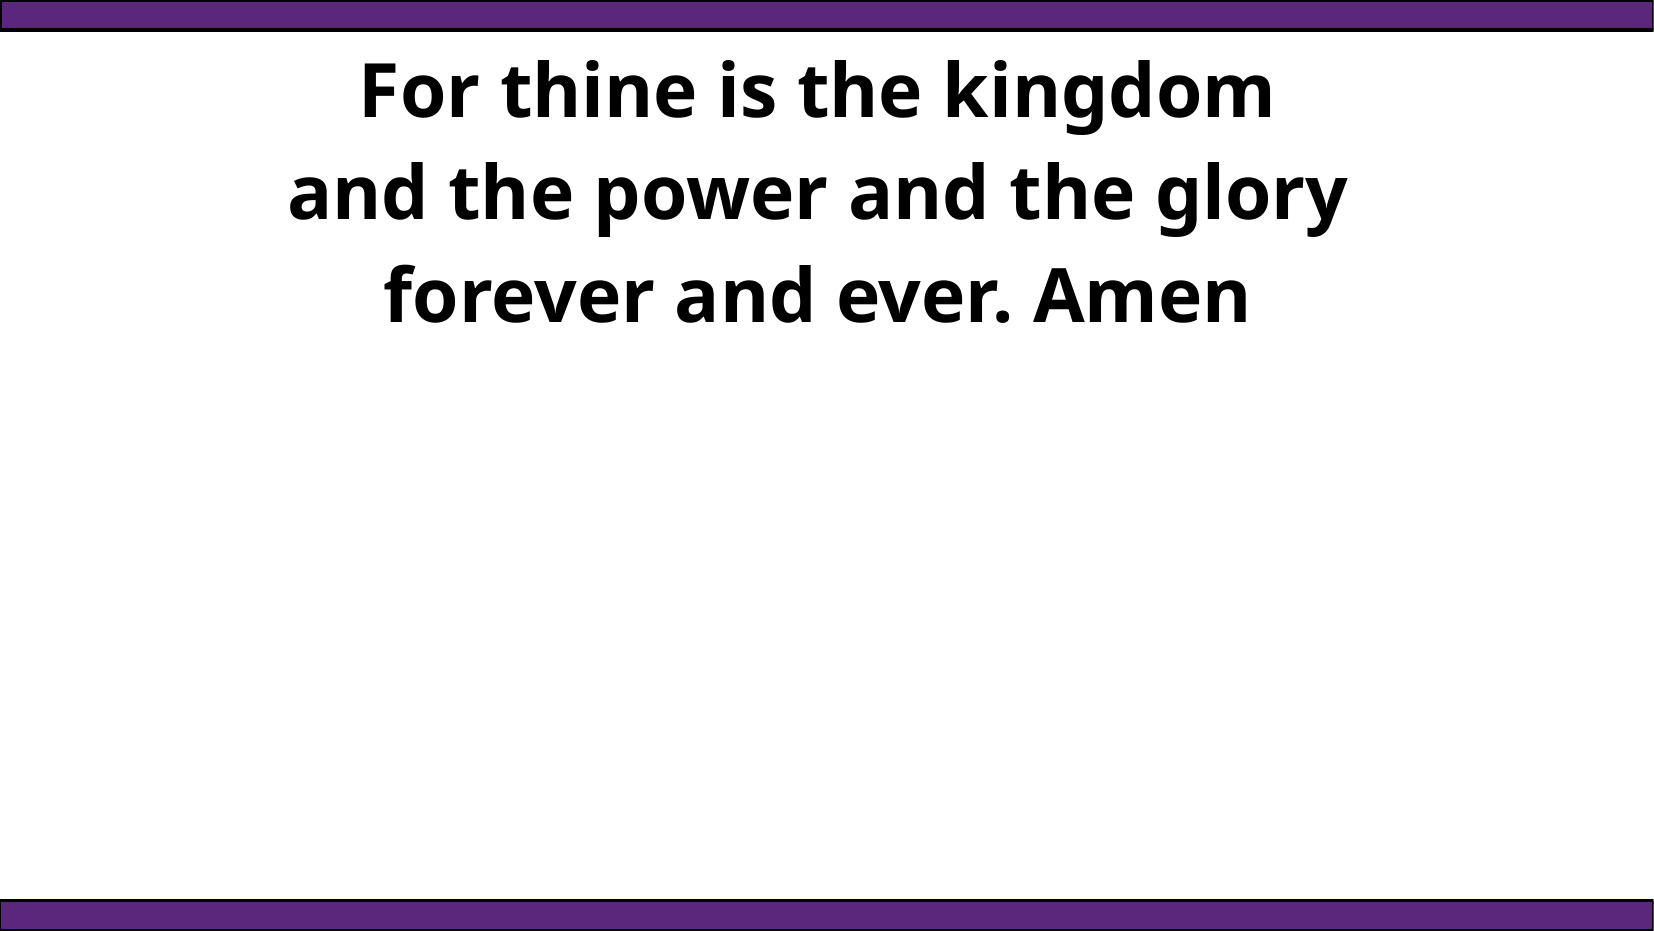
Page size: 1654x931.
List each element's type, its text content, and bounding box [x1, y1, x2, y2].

text_box [0, 900, 1654, 931]
text_box [0, 0, 1654, 31]
text_box For thine is the kingdom and the power and the glory forever and ever. Amen [60, 30, 1577, 345]
picture [0, 31, 1654, 900]
